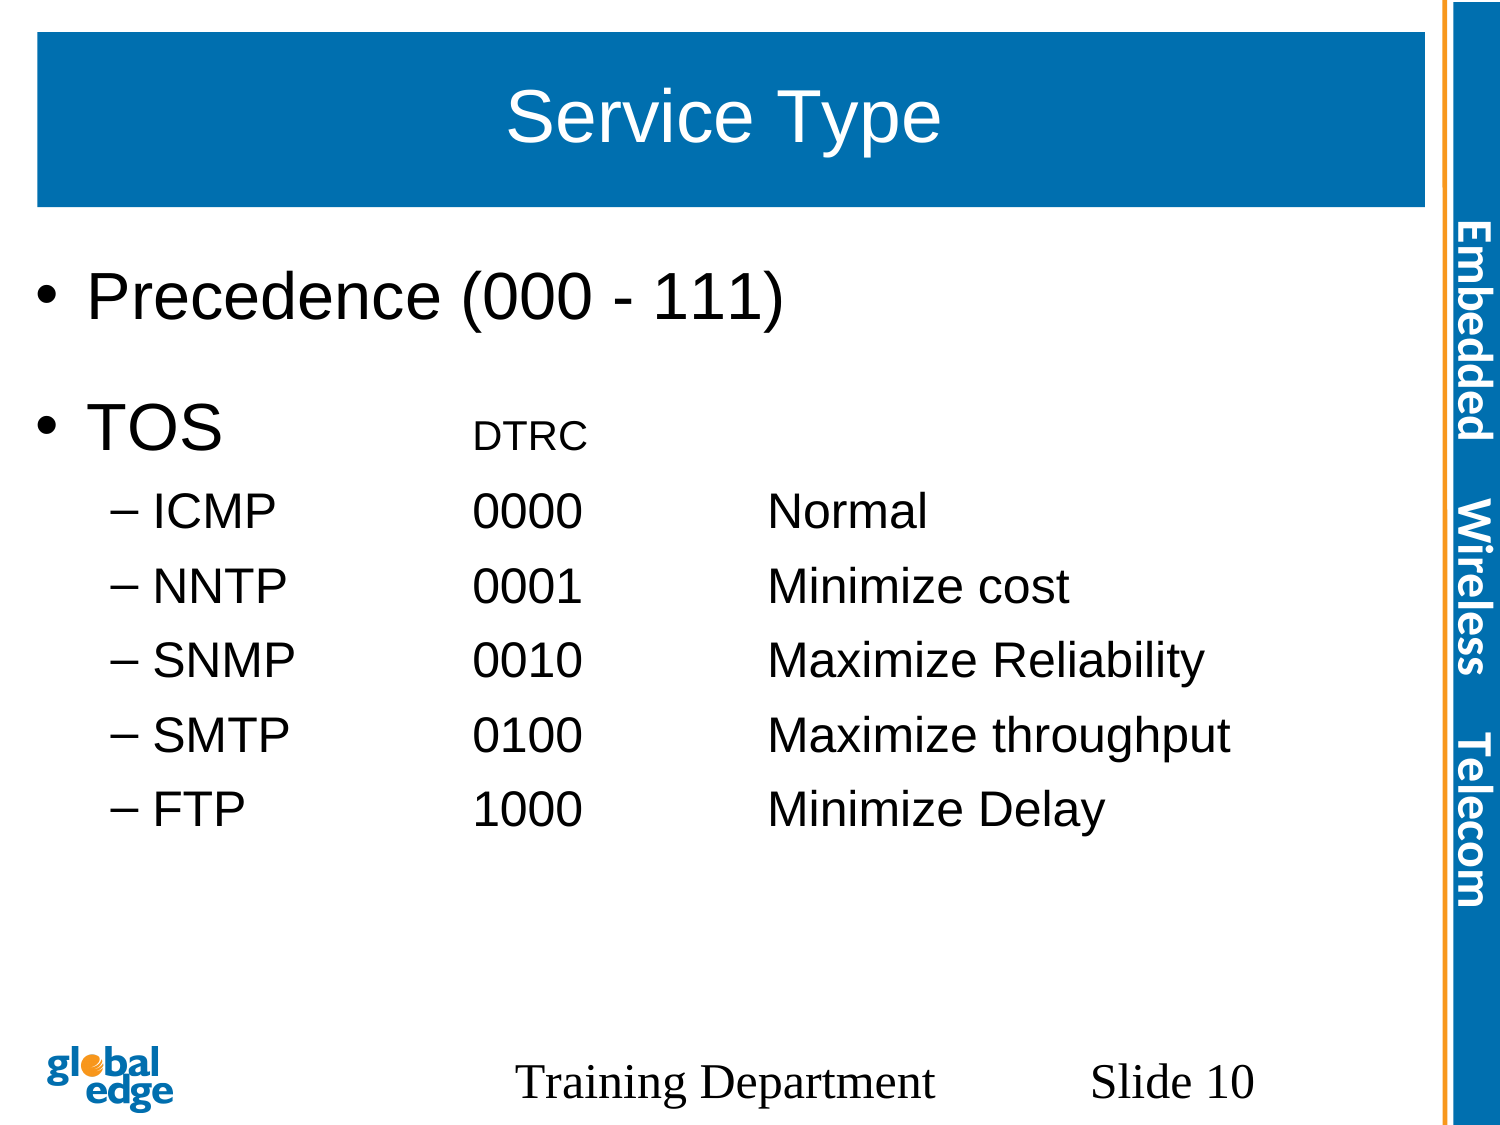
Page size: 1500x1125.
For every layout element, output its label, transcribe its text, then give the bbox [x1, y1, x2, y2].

picture [34, 1034, 185, 1125]
list Precedence (000 - 111)‏ TOS DTRC ICMP 0000 Normal NNTP 0001 Minimize cost SNMP 0010 Maximize Reliability SMTP 0100 Maximize throughput FTP 1000 Minimize Delay [35, 218, 1411, 1038]
title Service Type [88, 64, 1360, 160]
